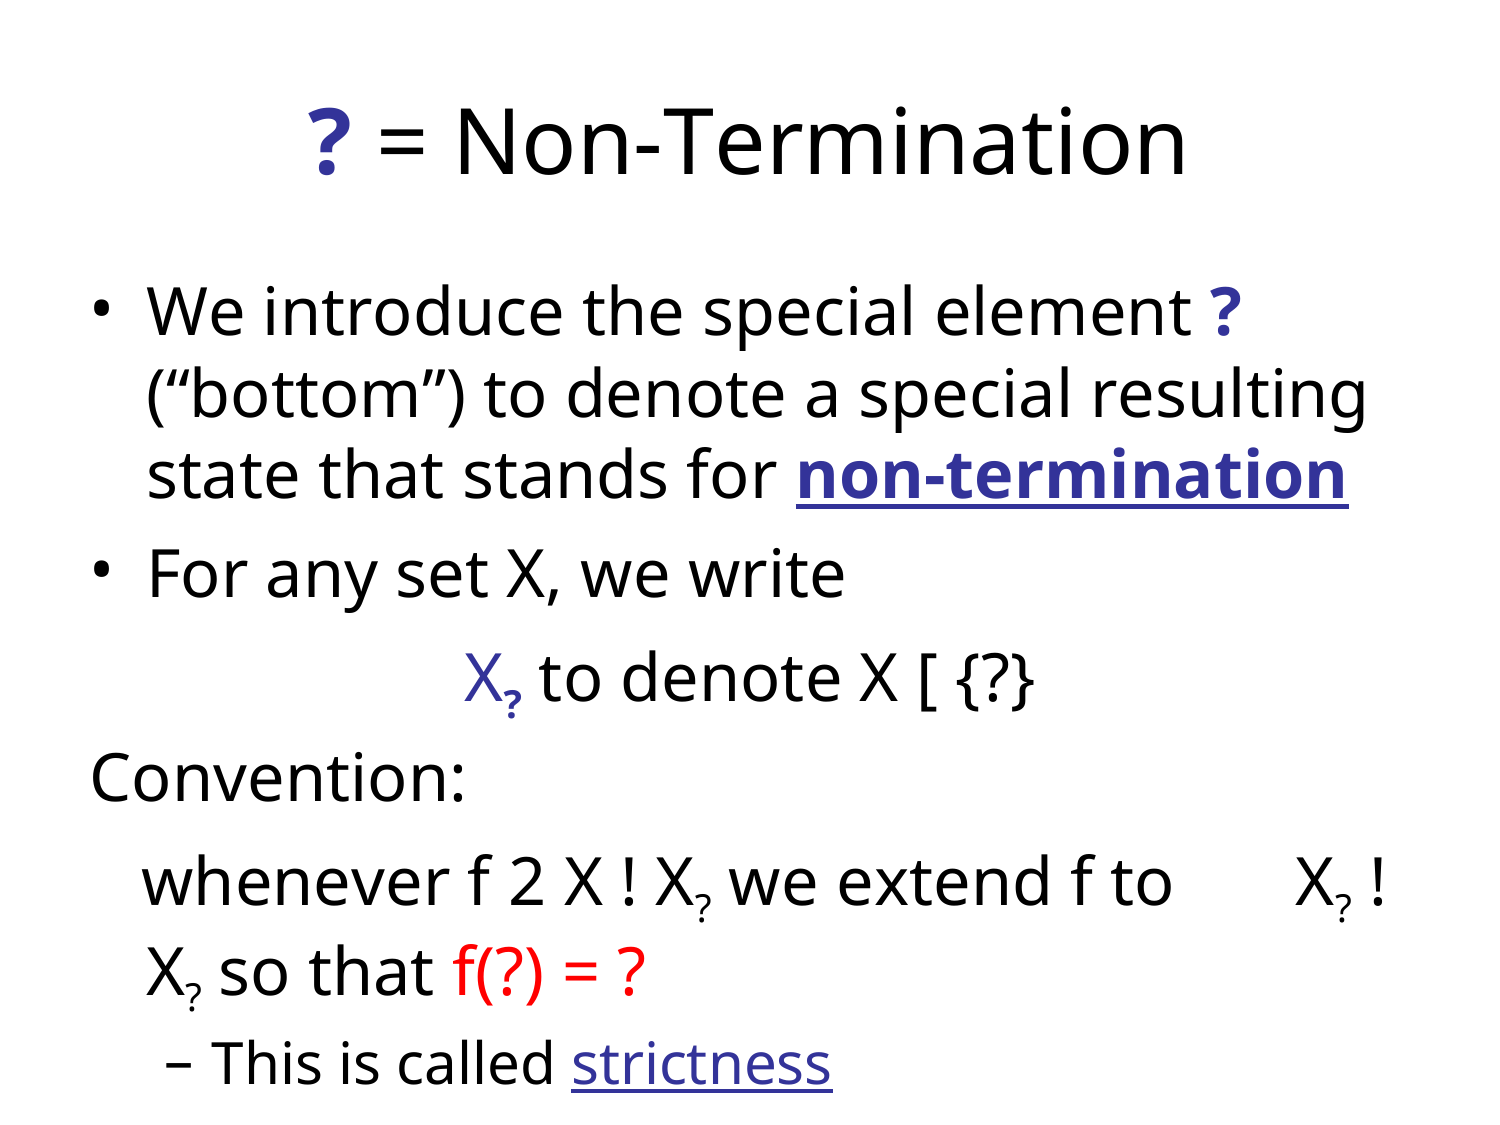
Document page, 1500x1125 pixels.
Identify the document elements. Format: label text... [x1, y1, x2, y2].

list We introduce the special element ? (“bottom”) to denote a special resulting state that stands for non-termination For any set X, we write X? to denote X [ {?} Convention: whenever f 2 X ! X? we extend f to X? ! X? so that f(?) = ? This is called strictness [75, 262, 1426, 1023]
title ? = Non-Termination [75, 45, 1426, 233]
